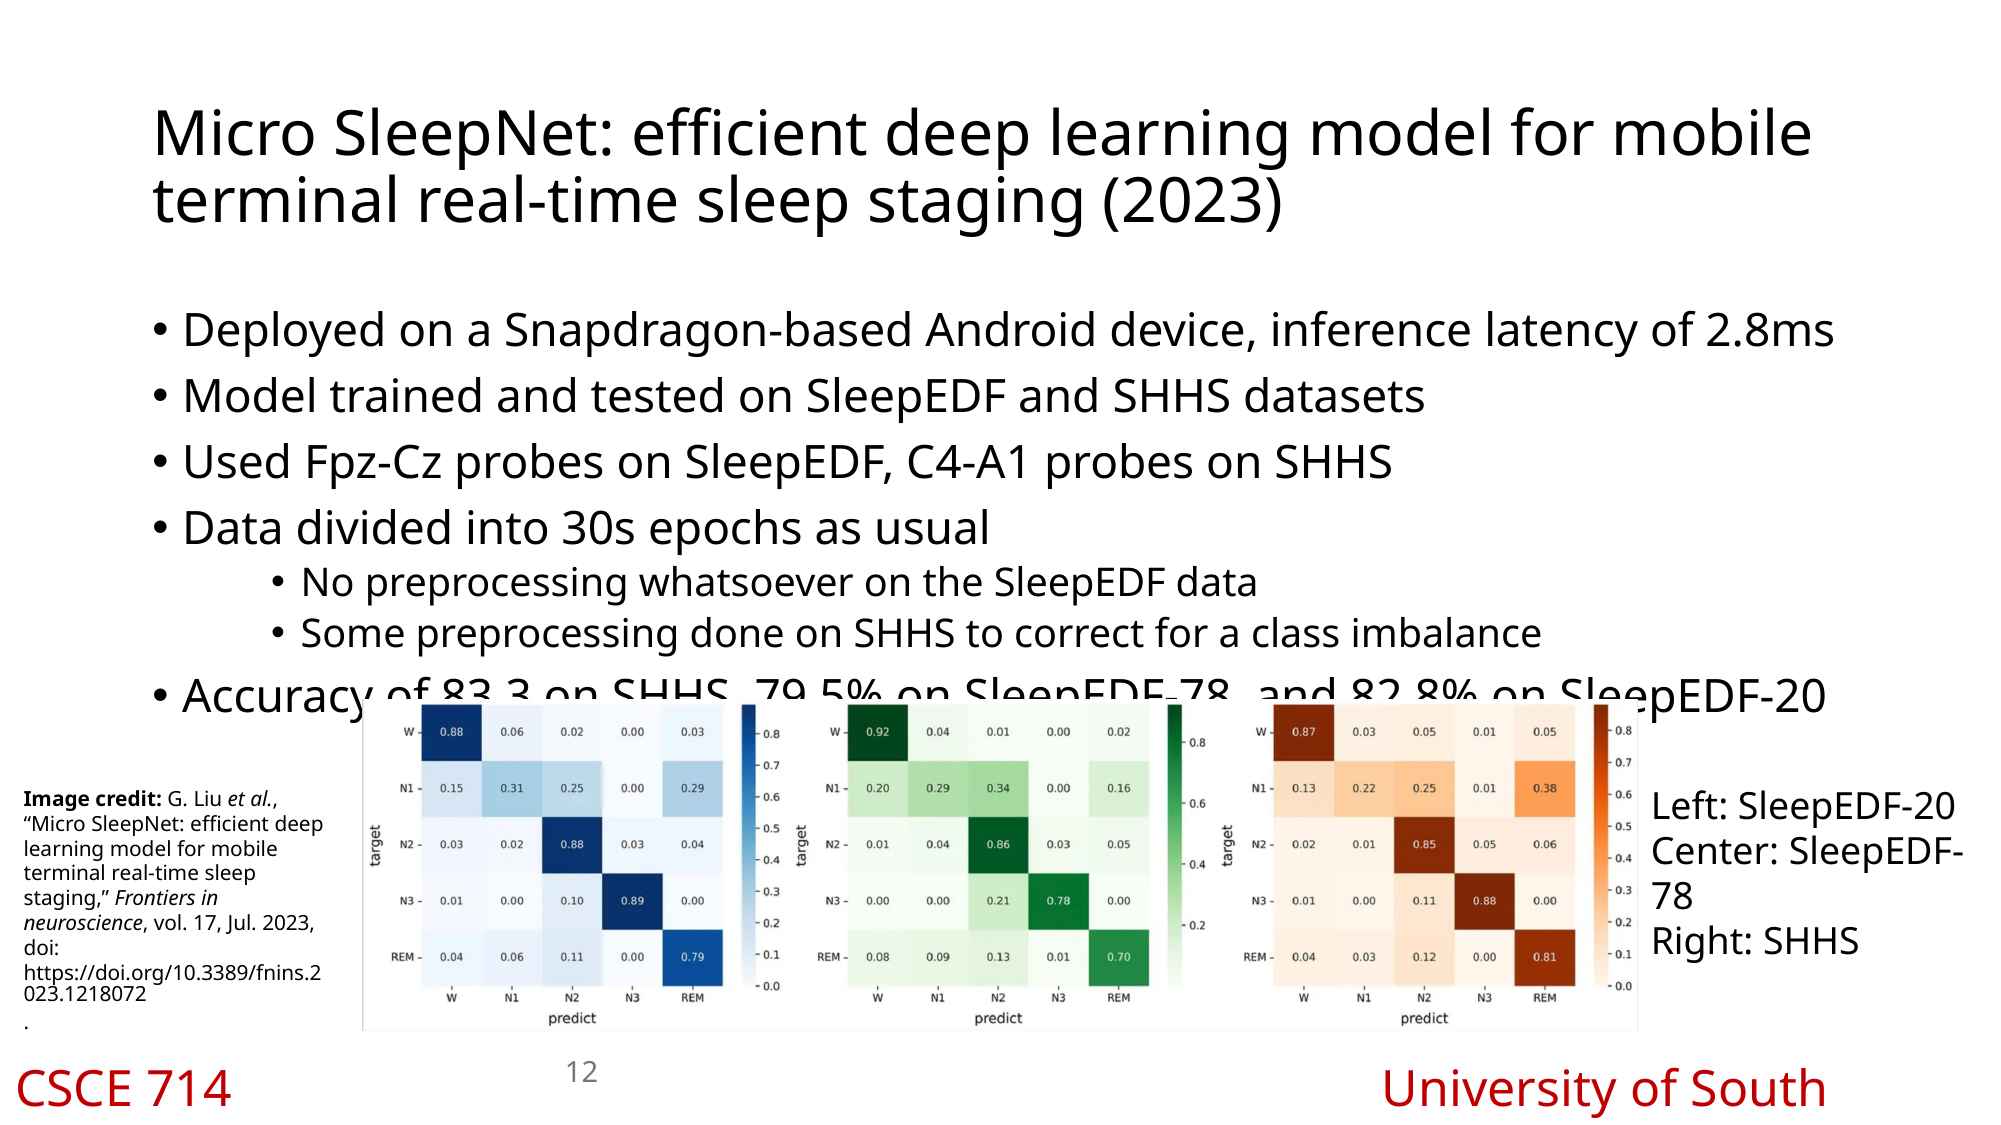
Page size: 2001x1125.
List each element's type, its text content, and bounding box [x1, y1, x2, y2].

text_box Left: SleepEDF-20 Center: SleepEDF-78 Right: SHHS [1635, 774, 2000, 926]
picture [362, 699, 1638, 1031]
text_box CSCE 714 [0, 1049, 249, 1125]
list Deployed on a Snapdragon-based Android device, inference latency of 2.8ms Model trained and tested on SleepEDF and SHHS datasets Used Fpz-Cz probes on SleepEDF, C4-A1 probes on SHHS Data divided into 30s epochs as usual No preprocessing whatsoever on the SleepEDF data Some preprocessing done on SHHS to correct for a class imbalance Accuracy of 83.3 on SHHS, 79.5% on SleepEDF-78, and 82.8% on SleepEDF-20 [137, 299, 1863, 759]
title Micro SleepNet: efficient deep learning model for mobile terminal real-time sleep staging (2023) [137, 59, 1863, 278]
text_box University of South Carolina [1366, 1049, 2000, 1125]
slide_number 12 [549, 1042, 1000, 1103]
text_box Image credit: G. Liu et al., “Micro SleepNet: efficient deep learning model for mobile terminal real-time sleep staging,” Frontiers in neuroscience, vol. 17, Jul. 2023, doi: https://doi.org/10.3389/fnins.2023.1218072. [8, 777, 346, 995]
